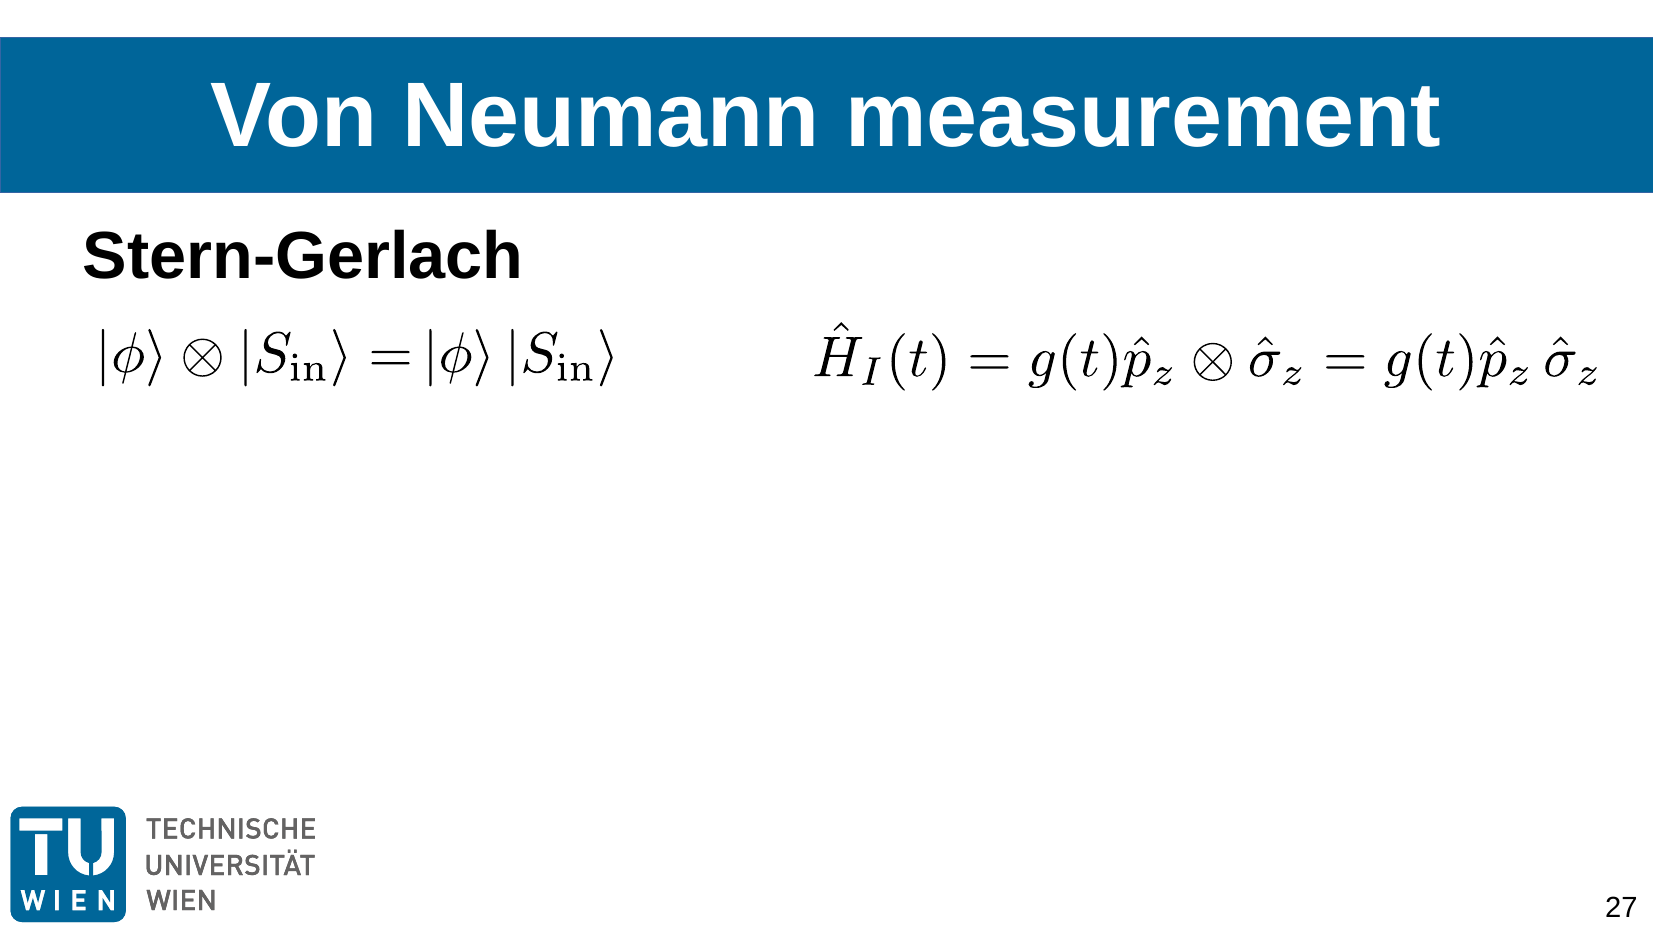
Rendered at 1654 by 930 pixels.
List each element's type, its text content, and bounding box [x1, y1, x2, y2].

picture [87, 324, 630, 390]
picture [808, 315, 1604, 405]
list Stern-Gerlach [82, 217, 1571, 301]
title Von Neumann measurement [0, 37, 1653, 193]
